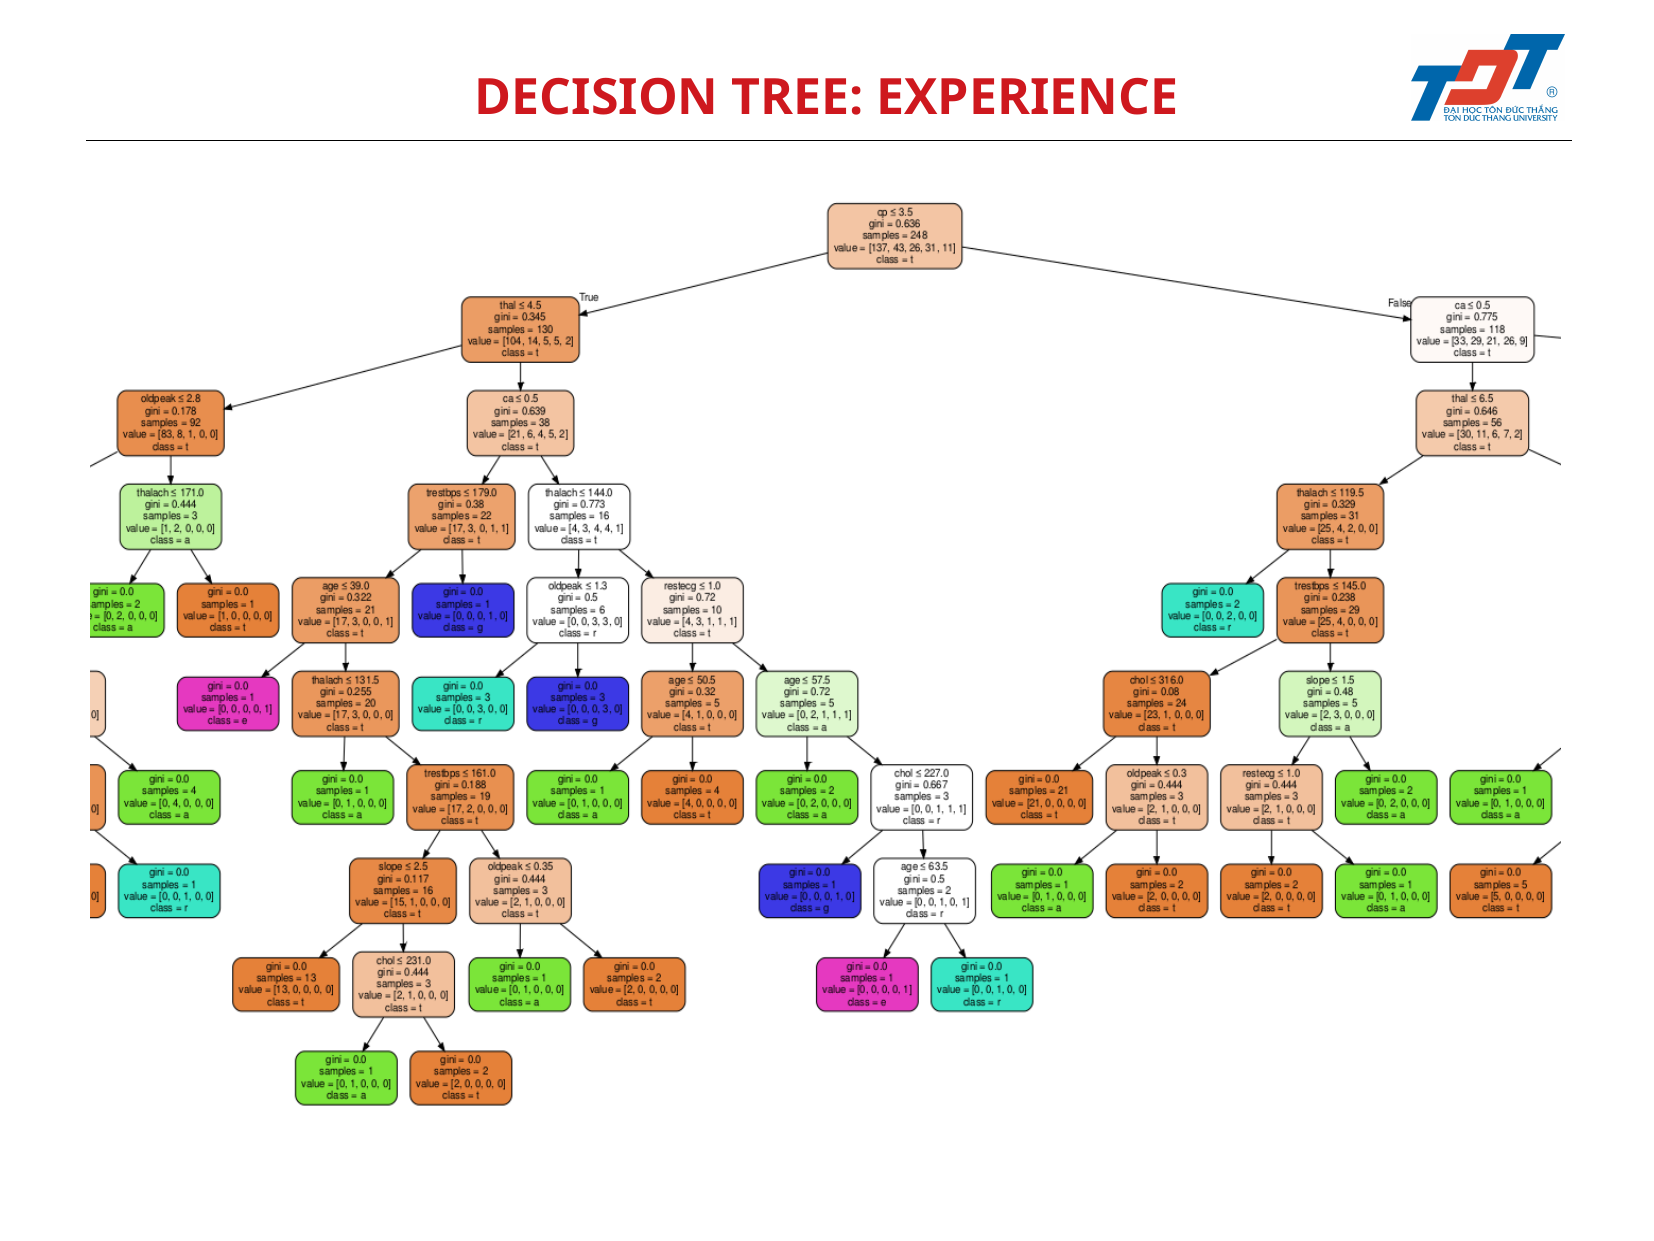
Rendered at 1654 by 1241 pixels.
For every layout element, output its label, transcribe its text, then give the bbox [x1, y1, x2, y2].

picture [1411, 34, 1565, 121]
picture [90, 179, 1561, 1186]
title DECISION TREE: EXPERIENCE [82, 49, 1572, 141]
